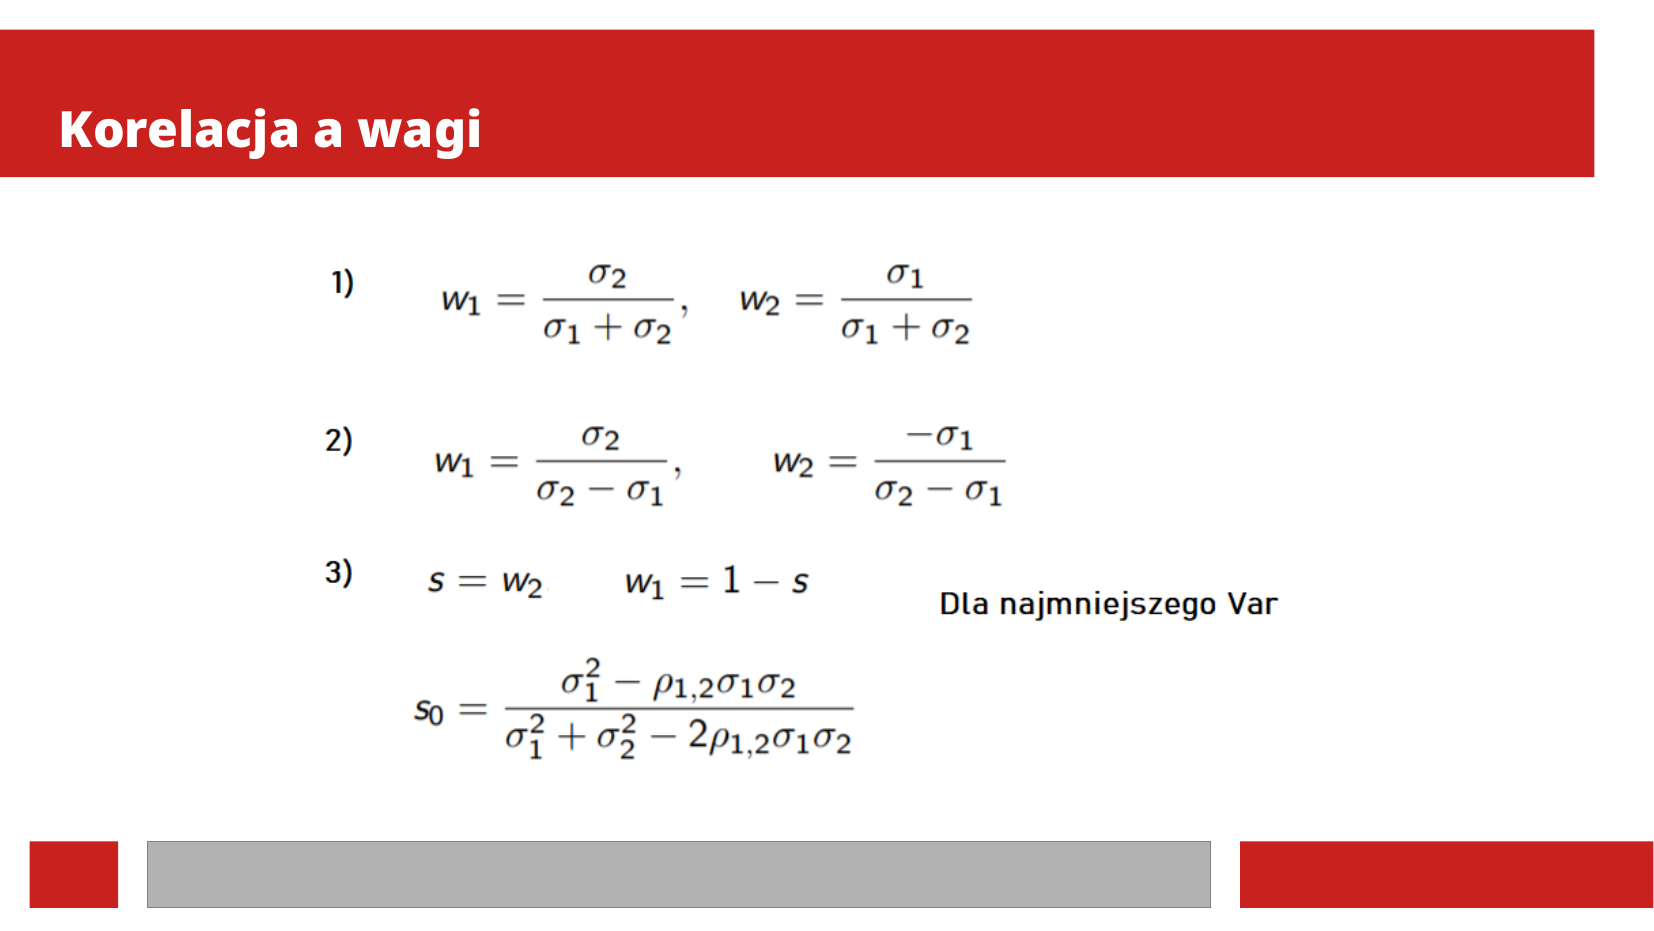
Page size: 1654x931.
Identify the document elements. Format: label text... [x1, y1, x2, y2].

title Korelacja a wagi [59, 44, 1595, 163]
picture [281, 221, 1343, 798]
